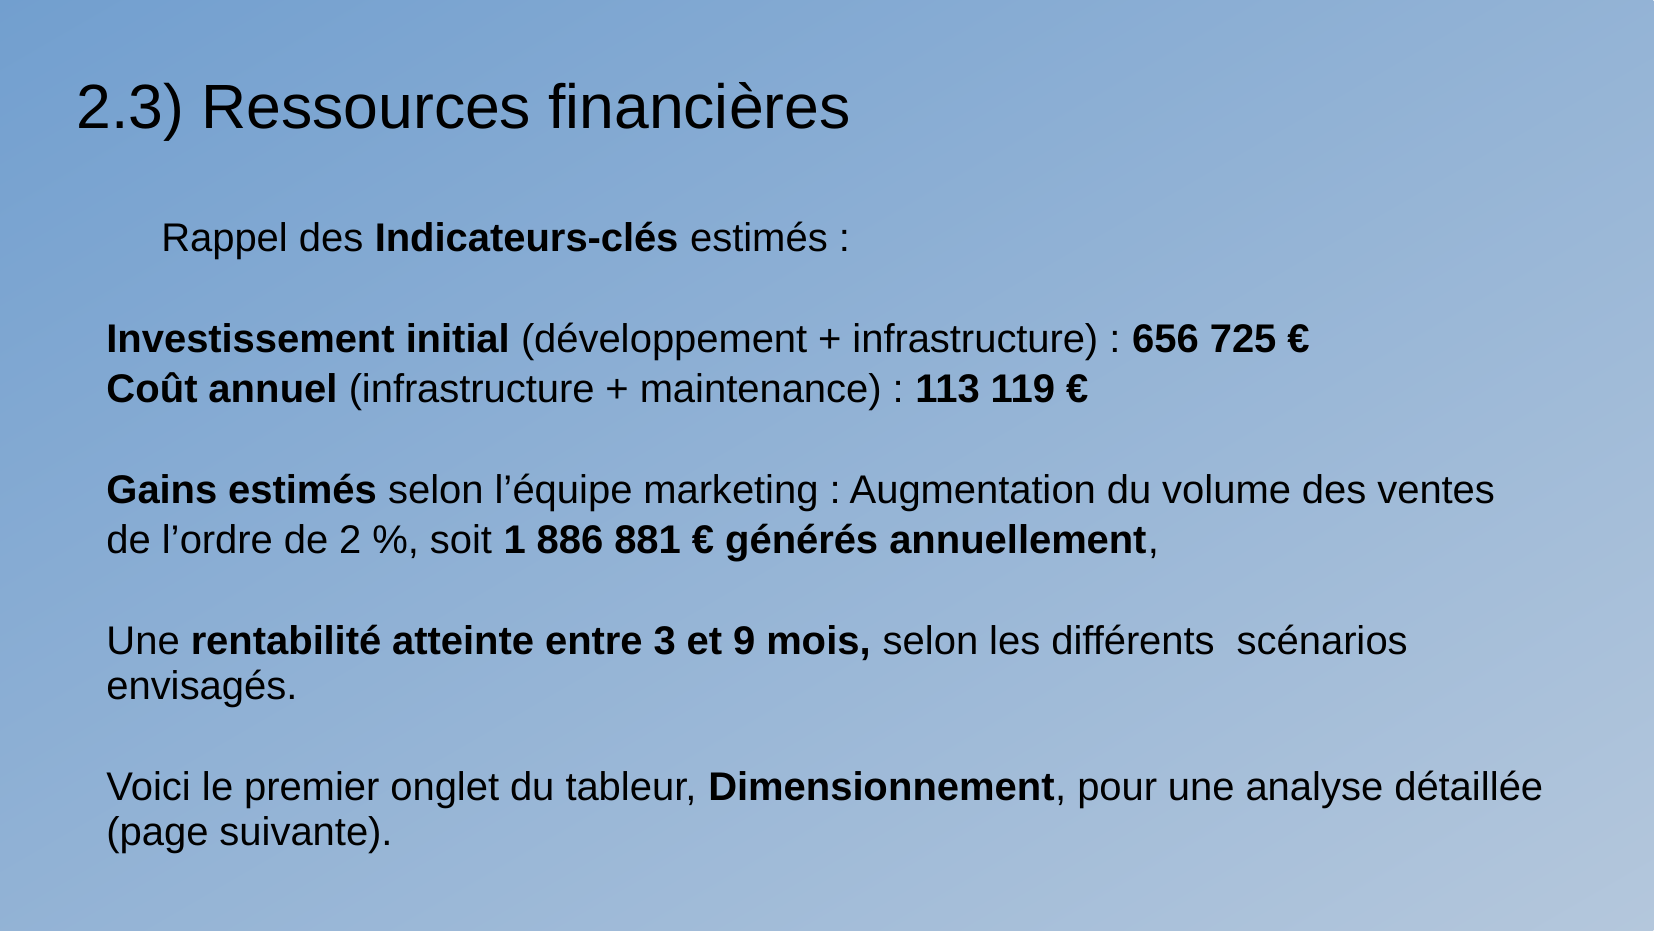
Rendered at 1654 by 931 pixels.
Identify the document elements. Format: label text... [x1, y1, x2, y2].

title 2.3) Ressources financières [76, 29, 1565, 185]
list Rappel des Indicateurs-clés estimés : Investissement initial (développement + infrastructure) : 656 725 € Coût annuel (infrastructure + maintenance) : 113 119 € Gains estimés selon l’équipe marketing : Augmentation du volume des ventes de l’ordre de 2 %, soit 1 886 881 € générés annuellement, Une rentabilité atteinte entre 3 et 9 mois, selon les différents scénarios envisagés. Voici le premier onglet du tableur, Dimensionnement, pour une analyse détaillée (page suivante). [106, 215, 1595, 857]
